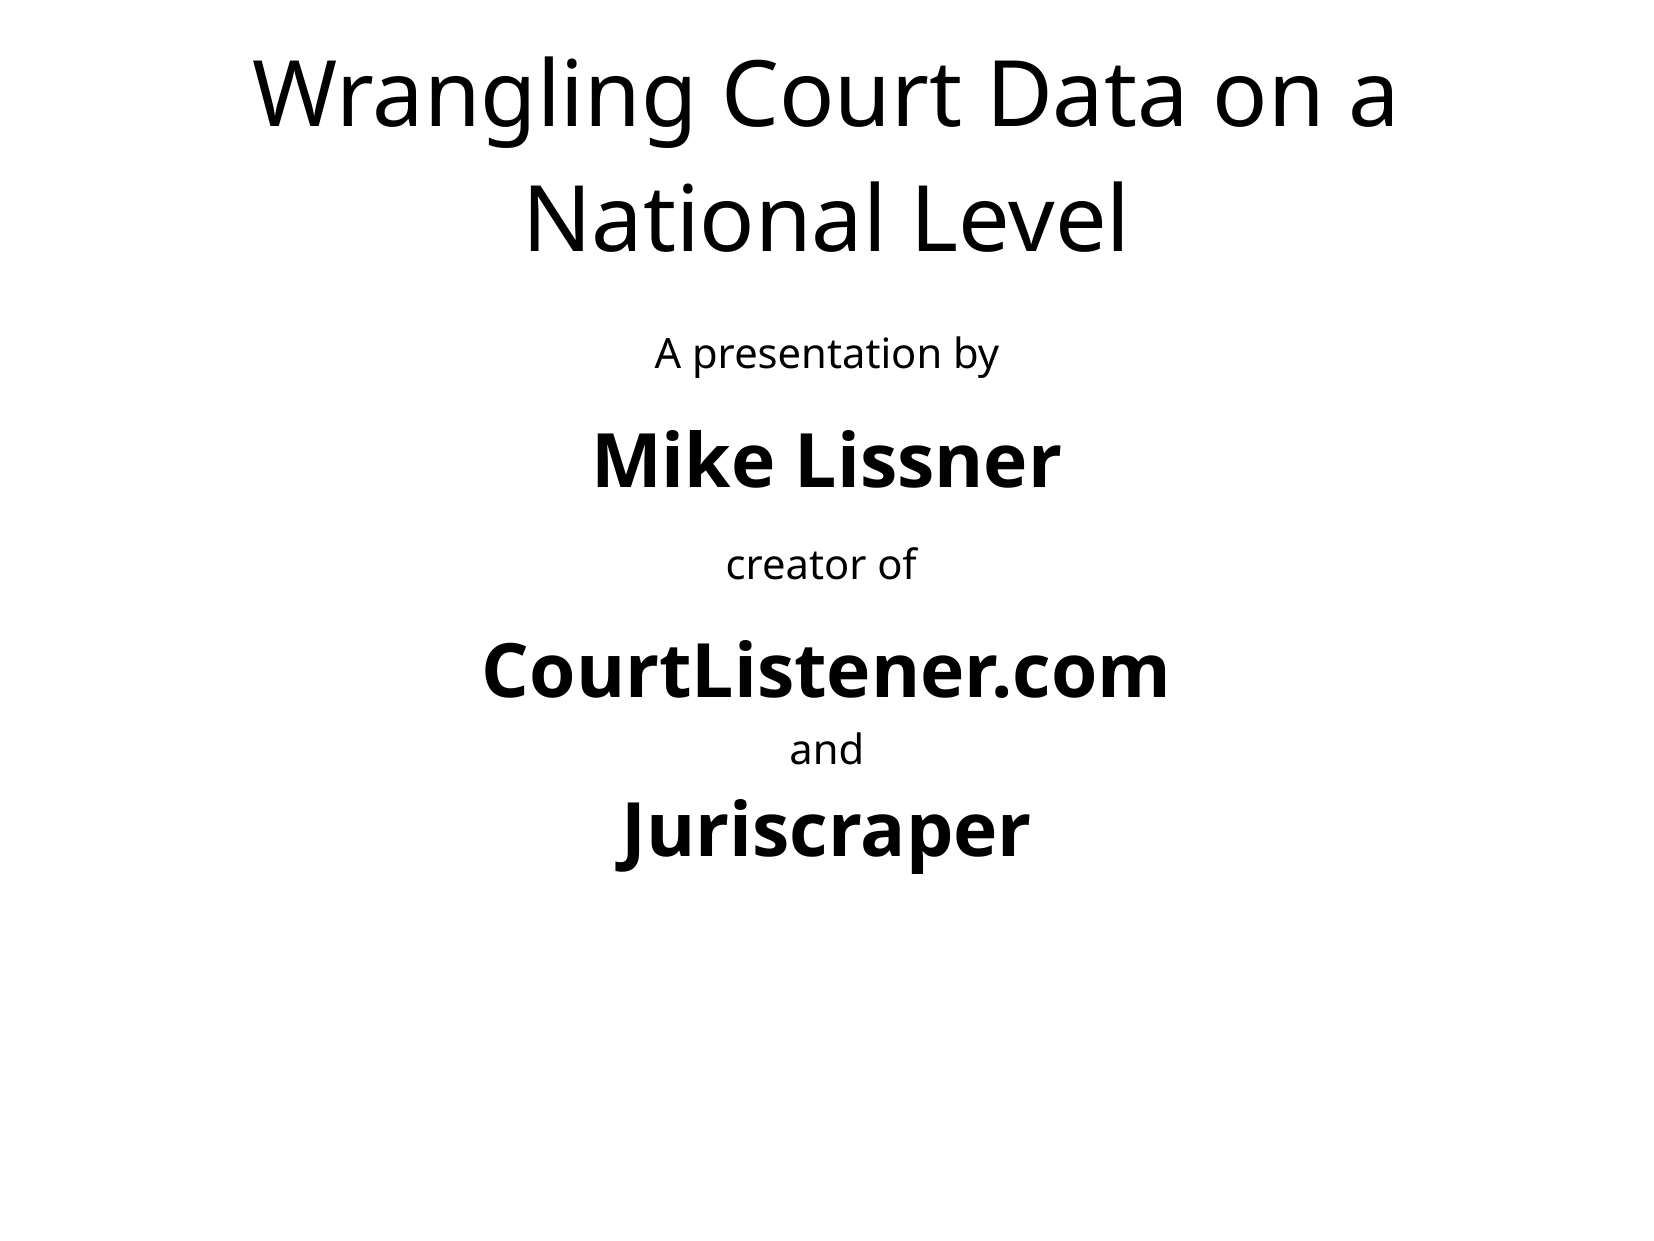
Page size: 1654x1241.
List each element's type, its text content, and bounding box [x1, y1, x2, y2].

subtitle A presentation by Mike Lissner creator of CourtListener.com and Juriscraper [82, 297, 1571, 1102]
title Wrangling Court Data on a National Level [82, 40, 1571, 266]
